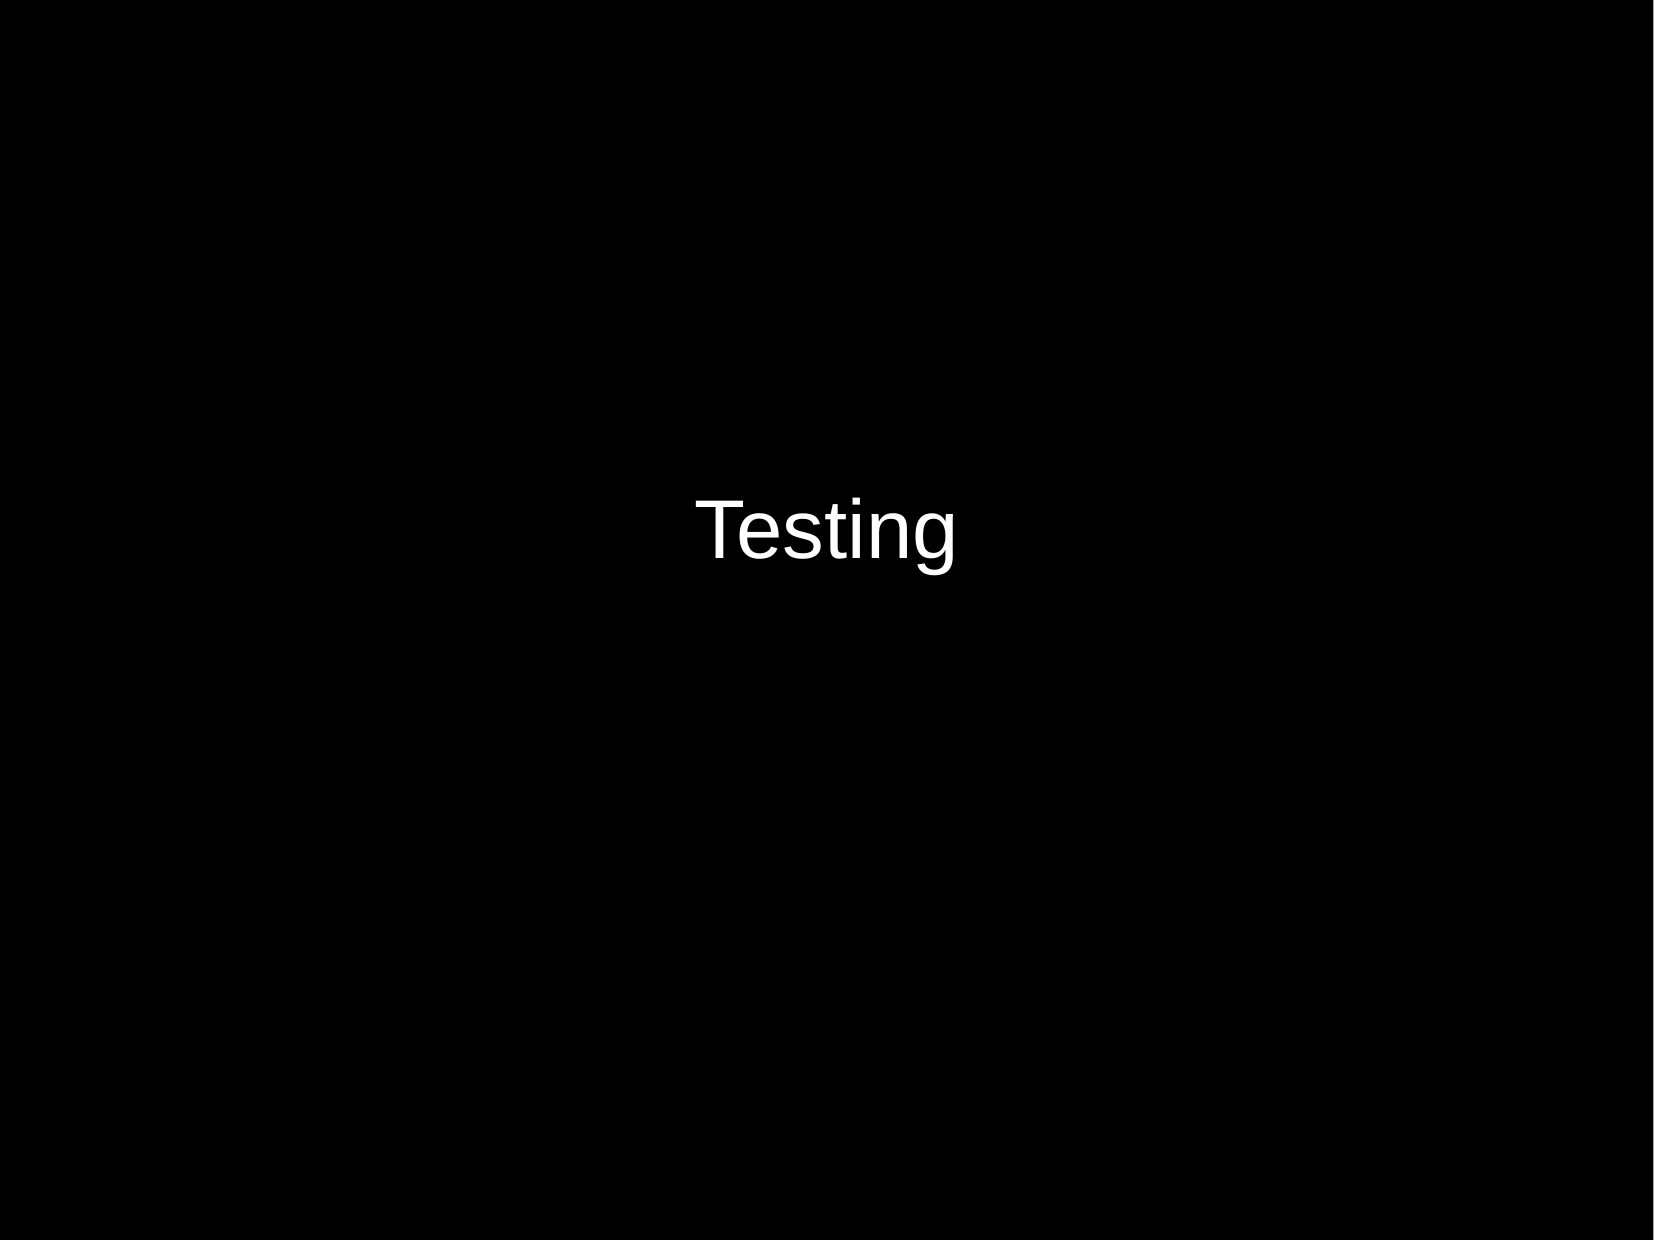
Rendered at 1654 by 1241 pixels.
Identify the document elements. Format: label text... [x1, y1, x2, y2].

subtitle Testing [82, 49, 1571, 1010]
